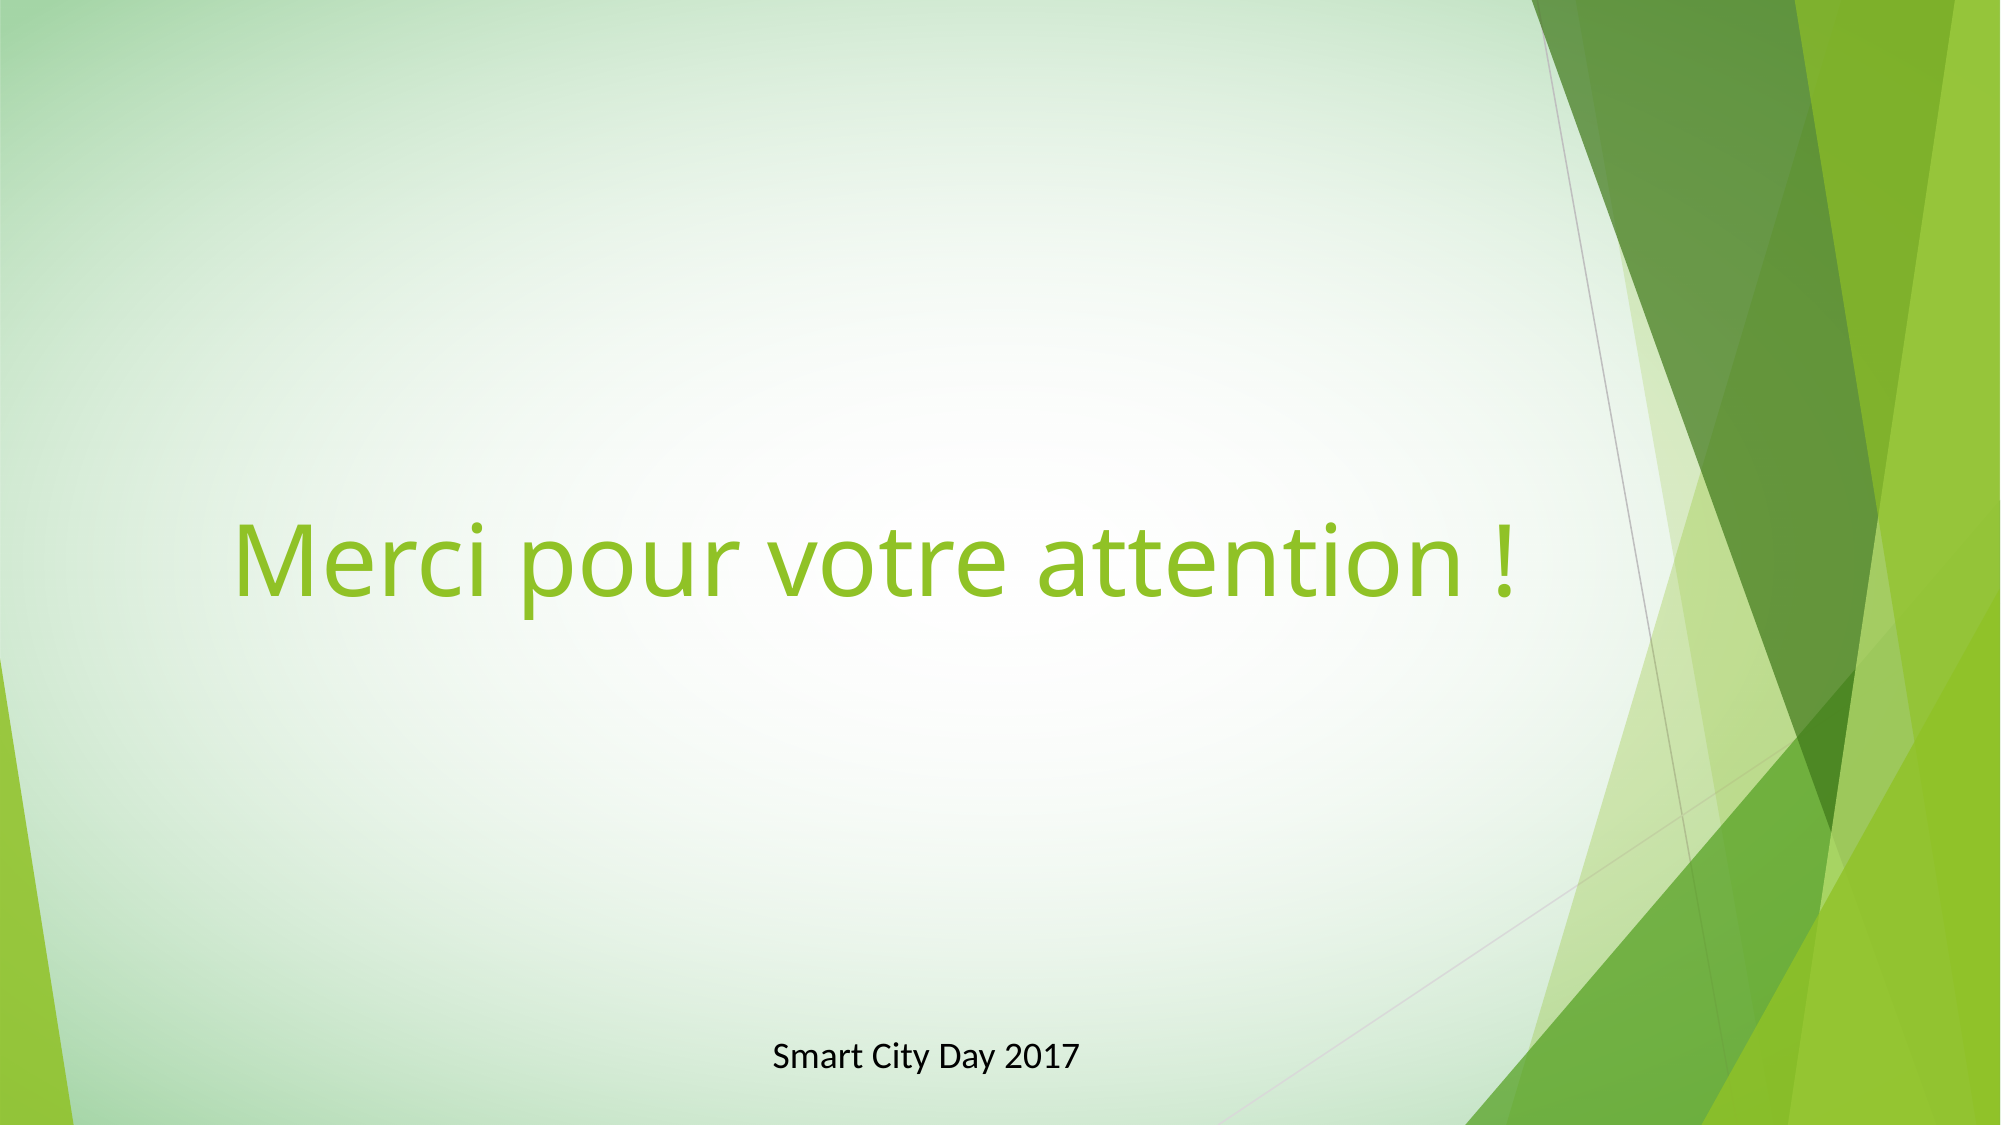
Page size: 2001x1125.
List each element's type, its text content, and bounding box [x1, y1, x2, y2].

text_box Smart City Day 2017 [757, 1023, 1167, 1125]
title Merci pour votre attention ! [101, 488, 1649, 758]
